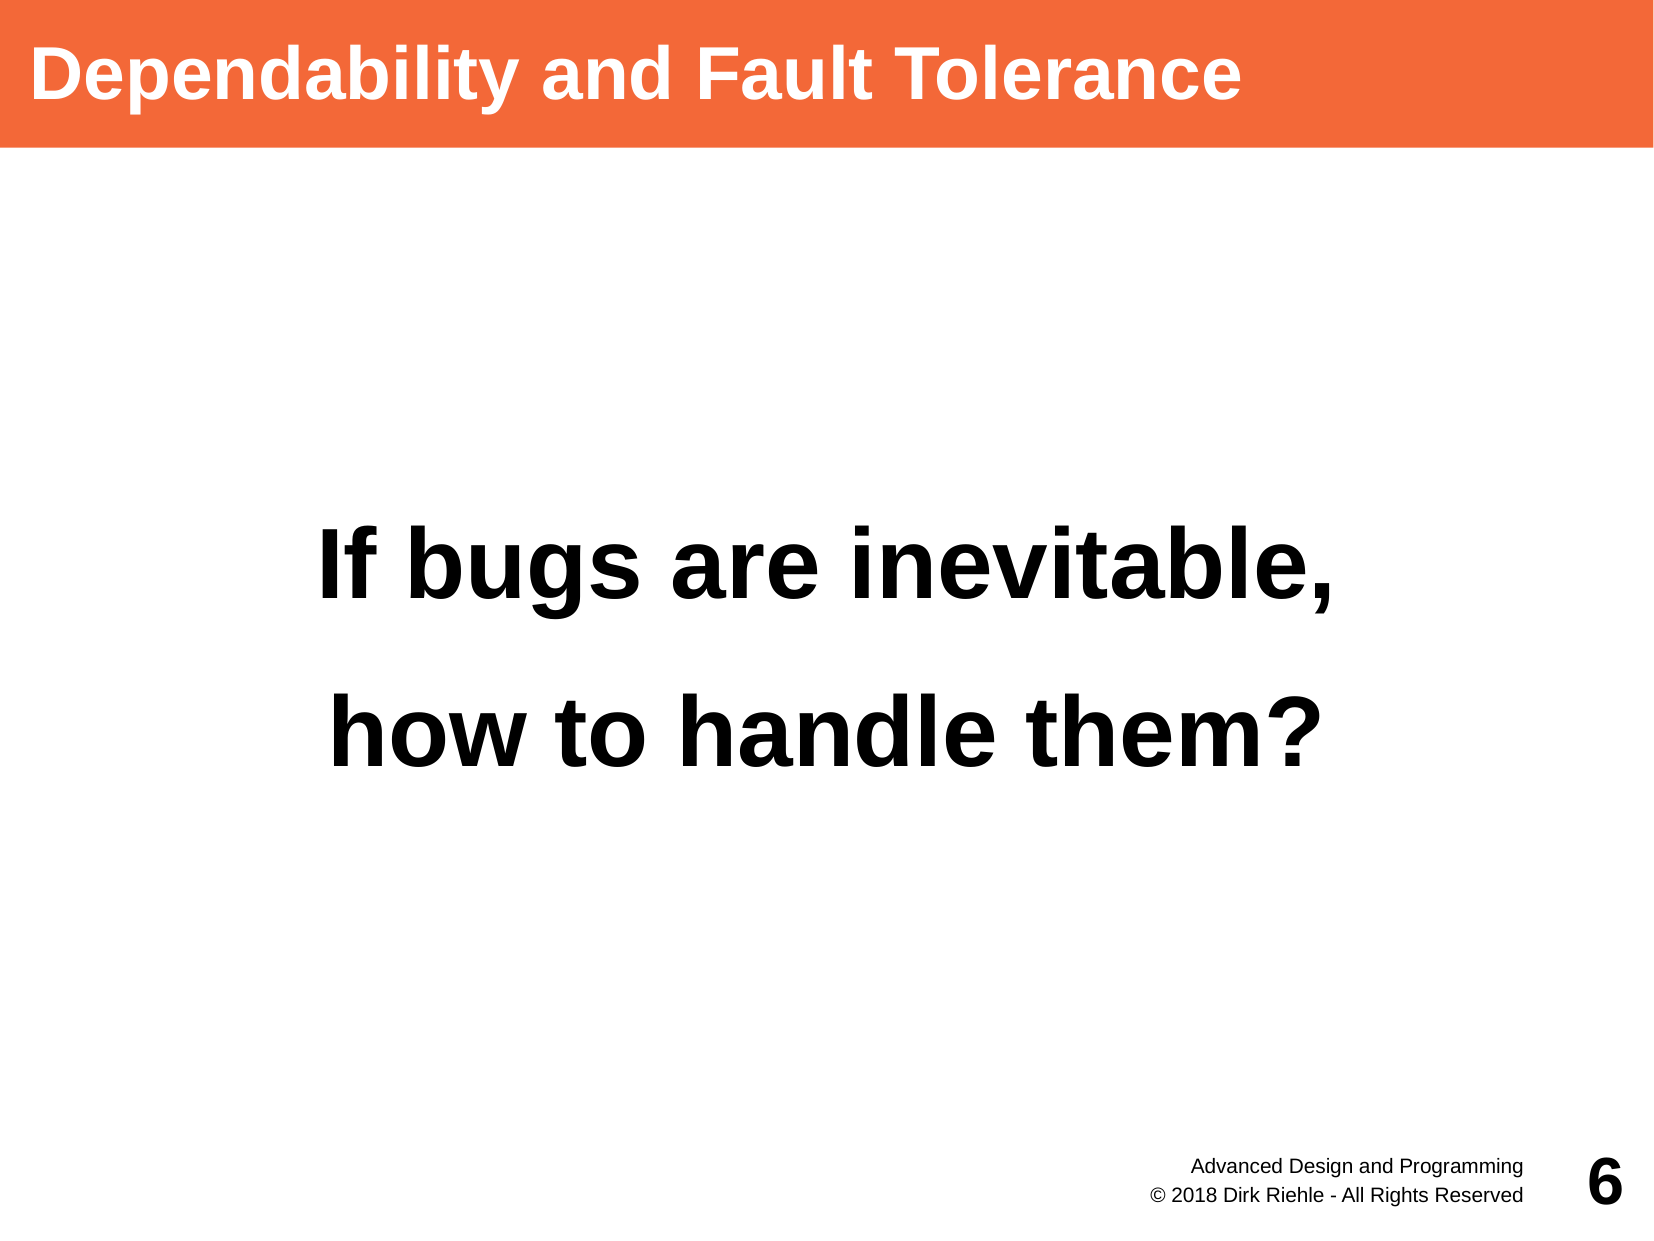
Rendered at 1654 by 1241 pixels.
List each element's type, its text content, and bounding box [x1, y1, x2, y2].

title Dependability and Fault Tolerance [0, 0, 1654, 148]
subtitle If bugs are inevitable, how to handle them? [29, 177, 1625, 1063]
